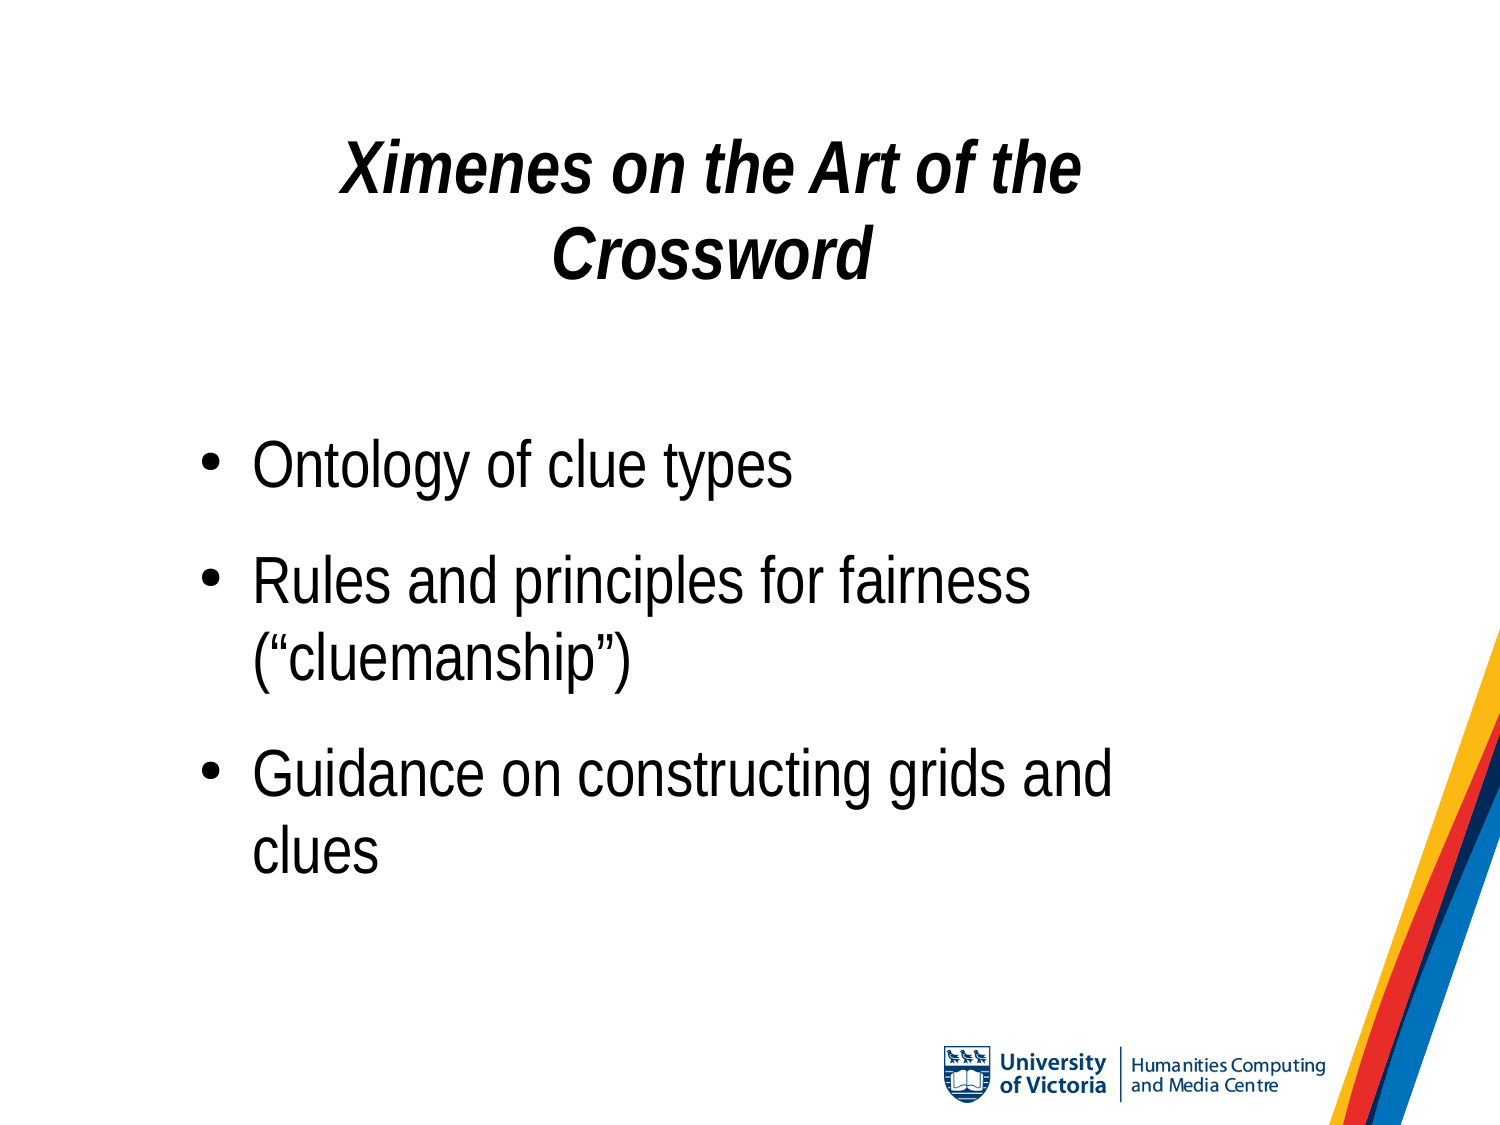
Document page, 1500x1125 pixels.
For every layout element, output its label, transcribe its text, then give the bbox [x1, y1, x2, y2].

title Ximenes on the Art of the Crossword [181, 115, 1209, 304]
list Ontology of clue types Rules and principles for fairness (“cluemanship”) Guidance on constructing grids and clues [181, 425, 1209, 1015]
picture [0, 0, 1500, 1125]
